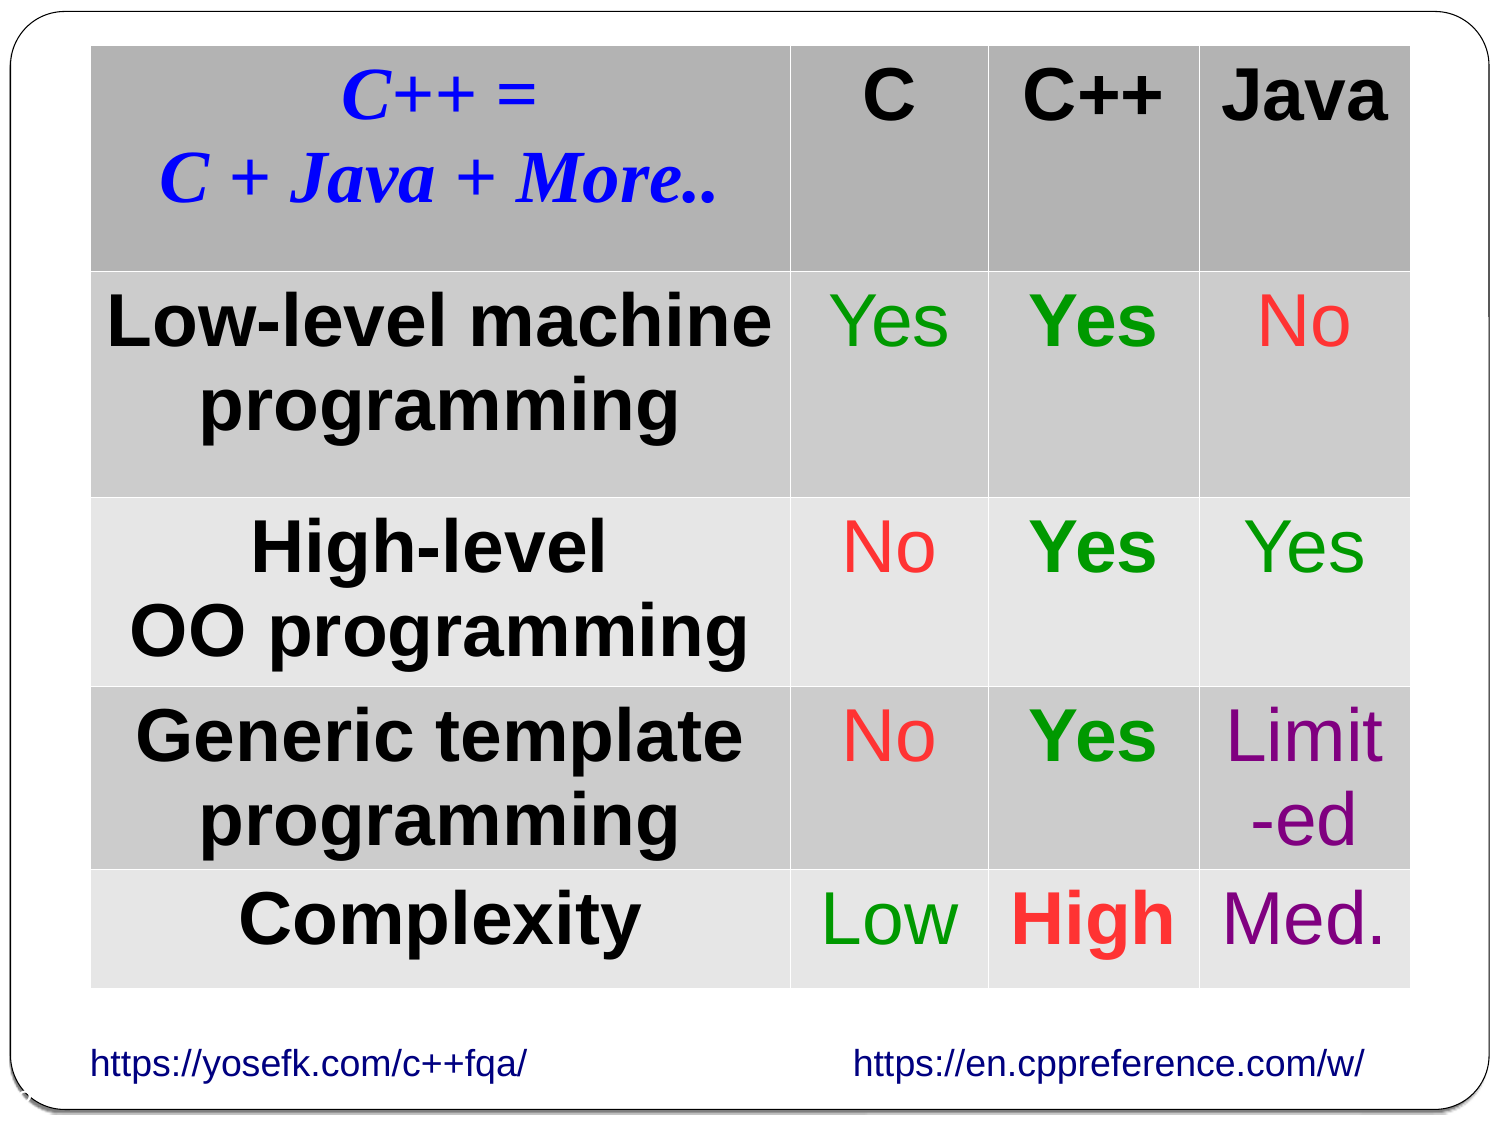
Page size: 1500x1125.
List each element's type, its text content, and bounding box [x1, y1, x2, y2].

table_cell Low-level machine programming [91, 272, 790, 497]
table_cell High [989, 870, 1199, 988]
table_header C++ = C + Java + More.. [91, 46, 790, 271]
table_cell No [791, 498, 988, 686]
table_cell Generic template programming [91, 687, 790, 869]
table_cell Complexity [91, 870, 790, 988]
text_box https://en.cppreference.com/w/ [838, 1035, 1381, 1092]
table_cell High-level OO programming [91, 498, 790, 686]
table_header C++ [989, 46, 1199, 271]
table_cell Yes [989, 687, 1199, 869]
table_cell Low [791, 870, 988, 988]
table_cell Yes [989, 272, 1199, 497]
table_cell Med. [1200, 870, 1410, 988]
table_header Java [1200, 46, 1410, 271]
table_cell Yes [791, 272, 988, 497]
text_box https://yosefk.com/c++fqa/ [75, 1035, 618, 1092]
table_cell Yes [989, 498, 1199, 686]
table_cell Limit-ed [1200, 687, 1410, 869]
table_header C [791, 46, 988, 271]
table_cell Yes [1200, 498, 1410, 686]
table_cell No [791, 687, 988, 869]
table_cell No [1200, 272, 1410, 497]
slide_number <number> [0, 1074, 50, 1125]
